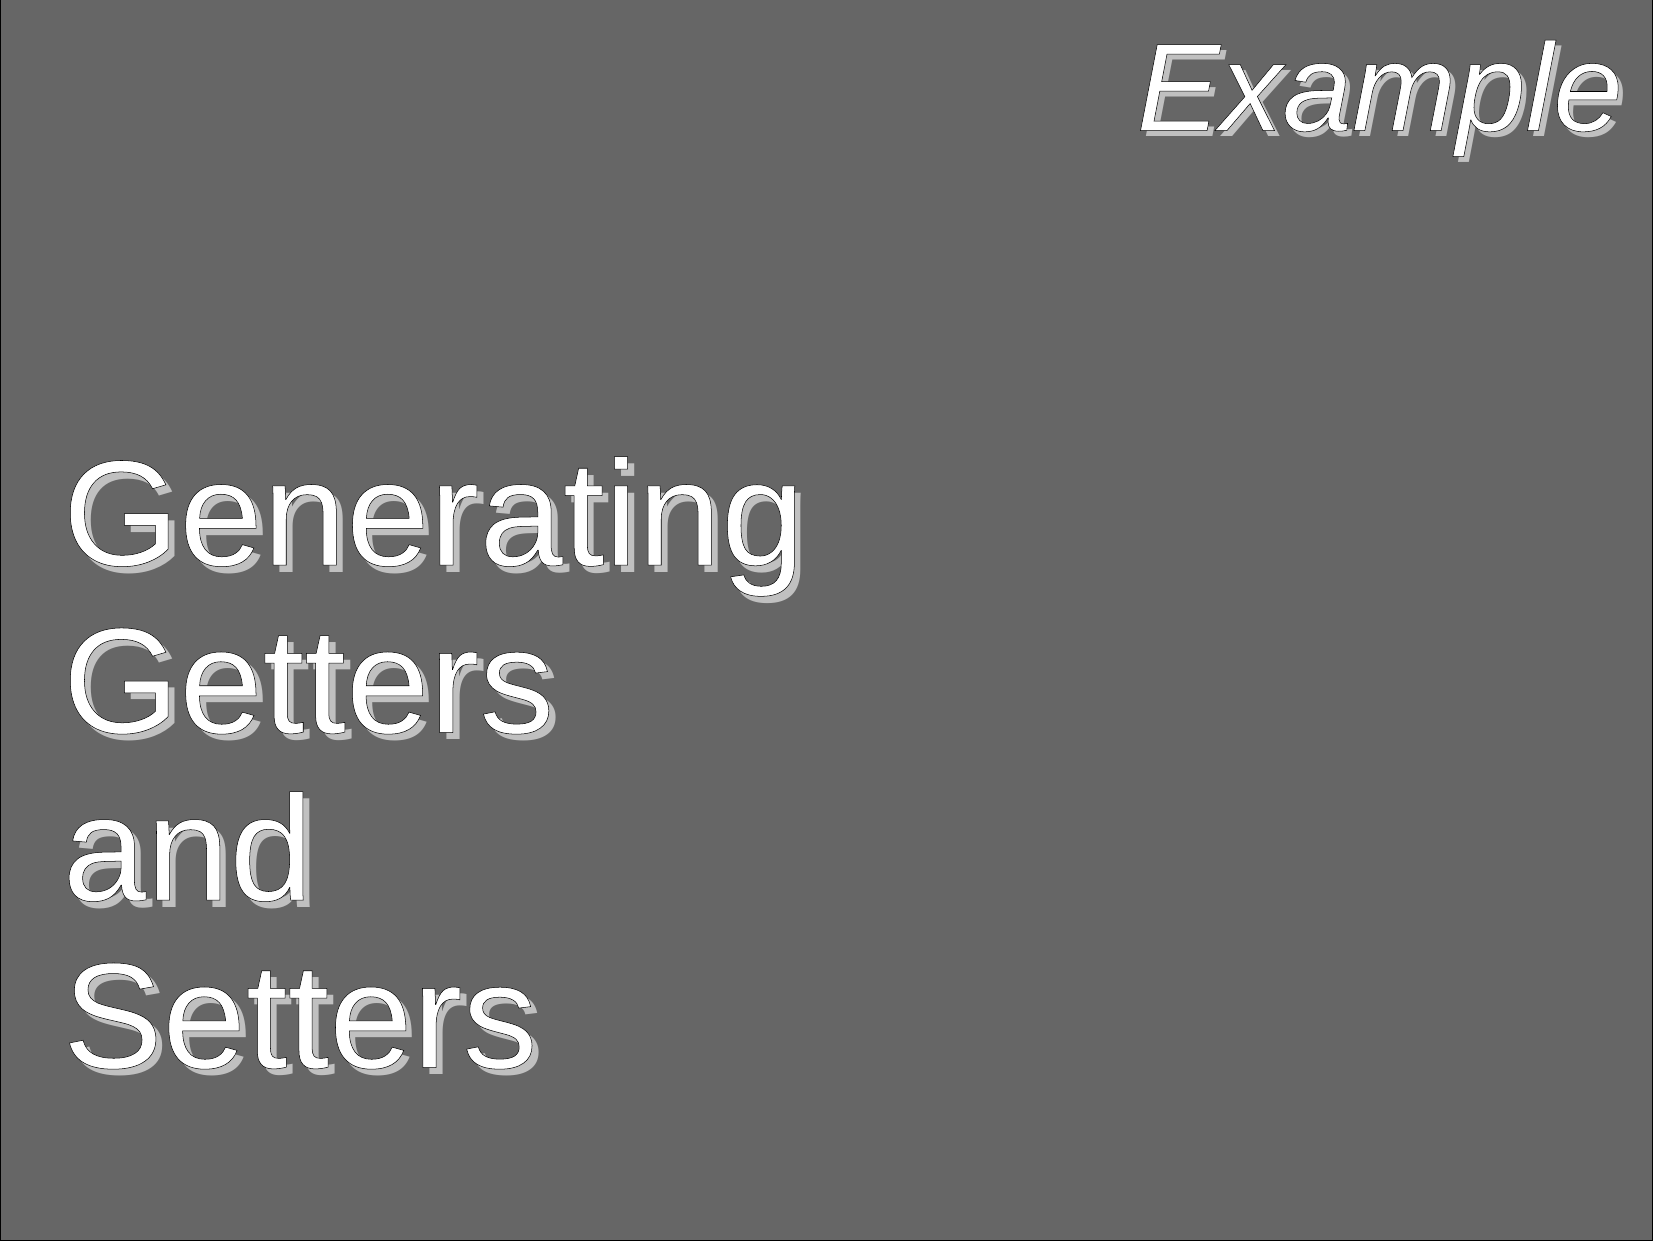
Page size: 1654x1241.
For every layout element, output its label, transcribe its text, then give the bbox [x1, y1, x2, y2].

text_box Generating Getters and Setters [48, 422, 862, 1107]
text_box [0, 0, 1653, 1241]
text_box Example [1121, 10, 1639, 165]
